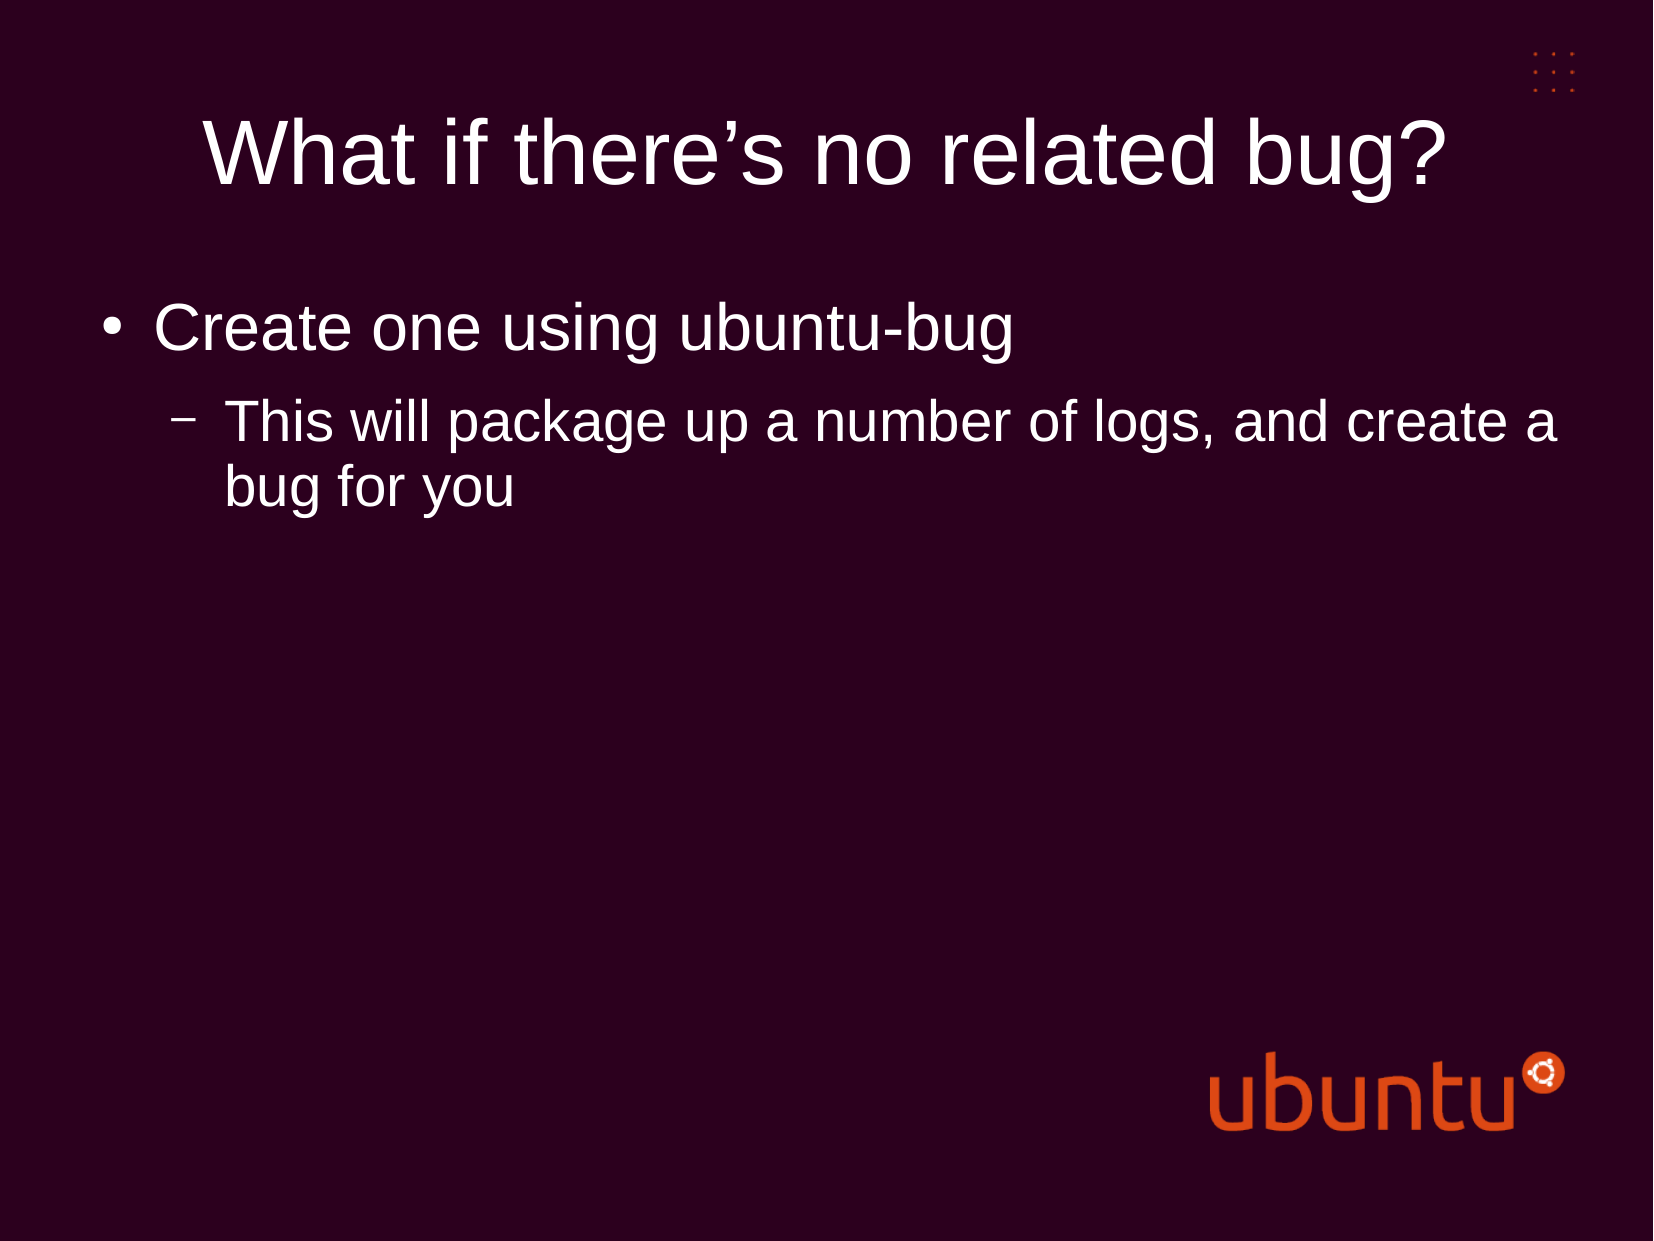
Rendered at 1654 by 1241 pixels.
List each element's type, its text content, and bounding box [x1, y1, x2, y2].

list Create one using ubuntu-bug This will package up a number of logs, and create a bug for you [82, 290, 1571, 1010]
picture [1121, 960, 1653, 1223]
picture [1571, 49, 1575, 94]
title What if there’s no related bug? [82, 49, 1571, 257]
